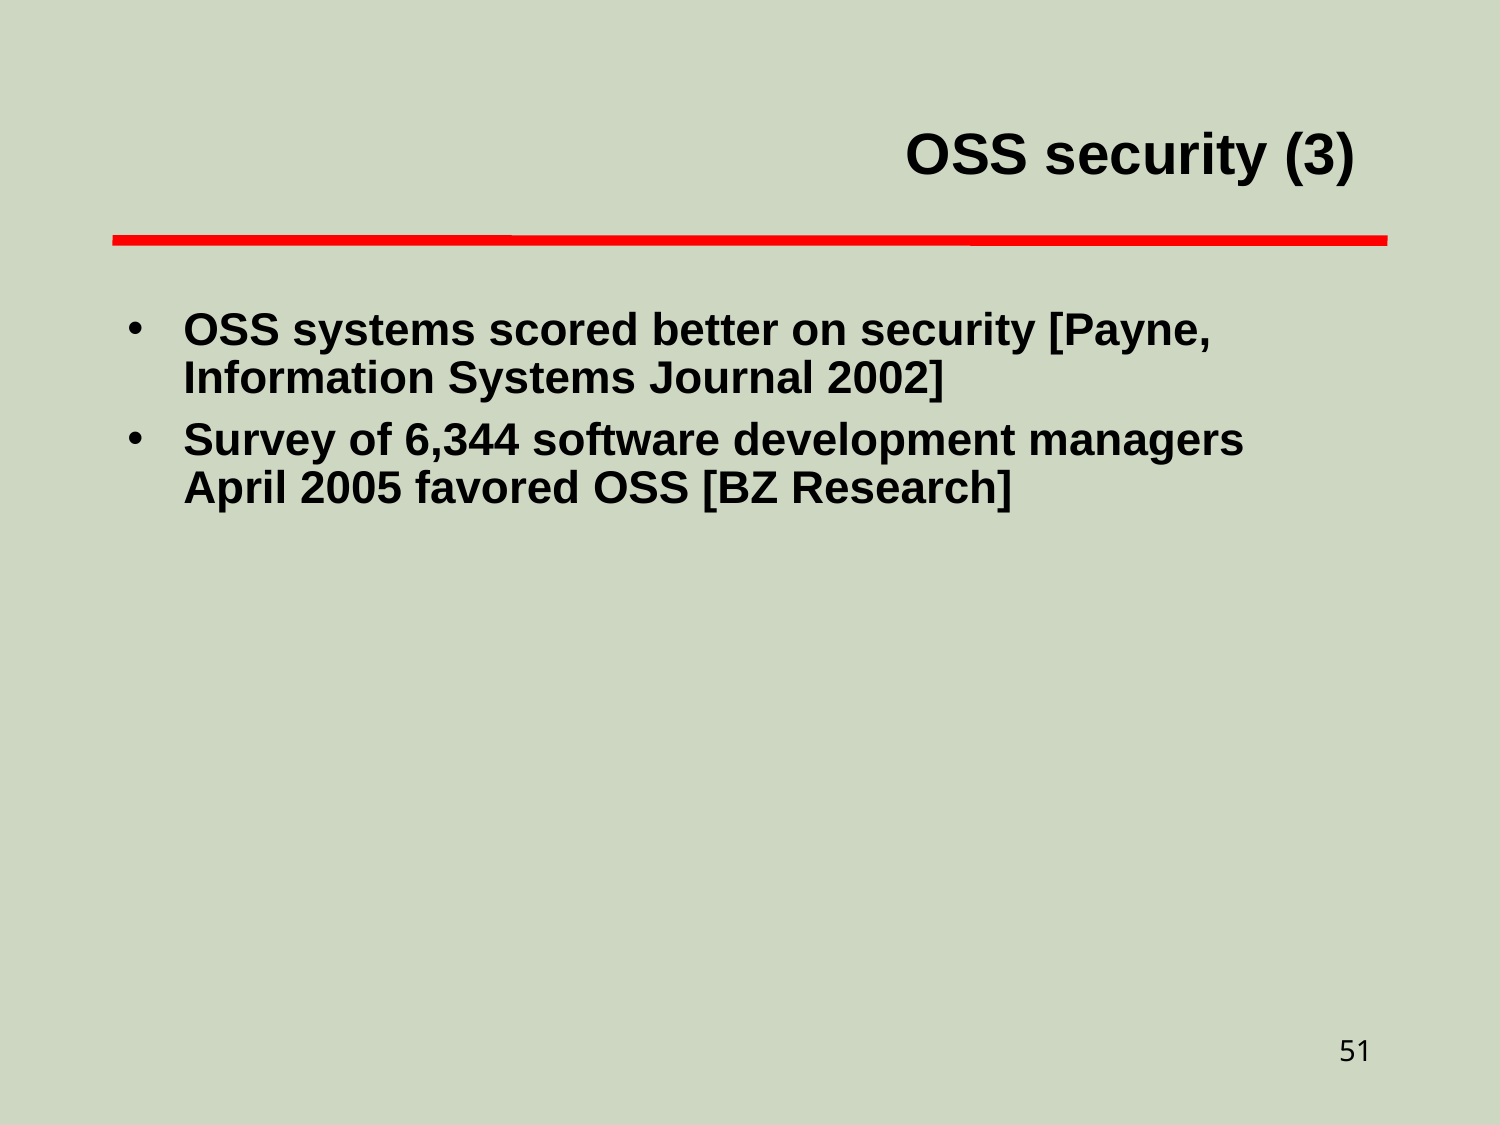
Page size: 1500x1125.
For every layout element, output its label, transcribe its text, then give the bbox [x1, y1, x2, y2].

list OSS systems scored better on security [Payne, Information Systems Journal 2002] Survey of 6,344 software development managers April 2005 favored OSS [BZ Research] [112, 299, 1388, 1000]
title OSS security (3) [337, 85, 1388, 224]
